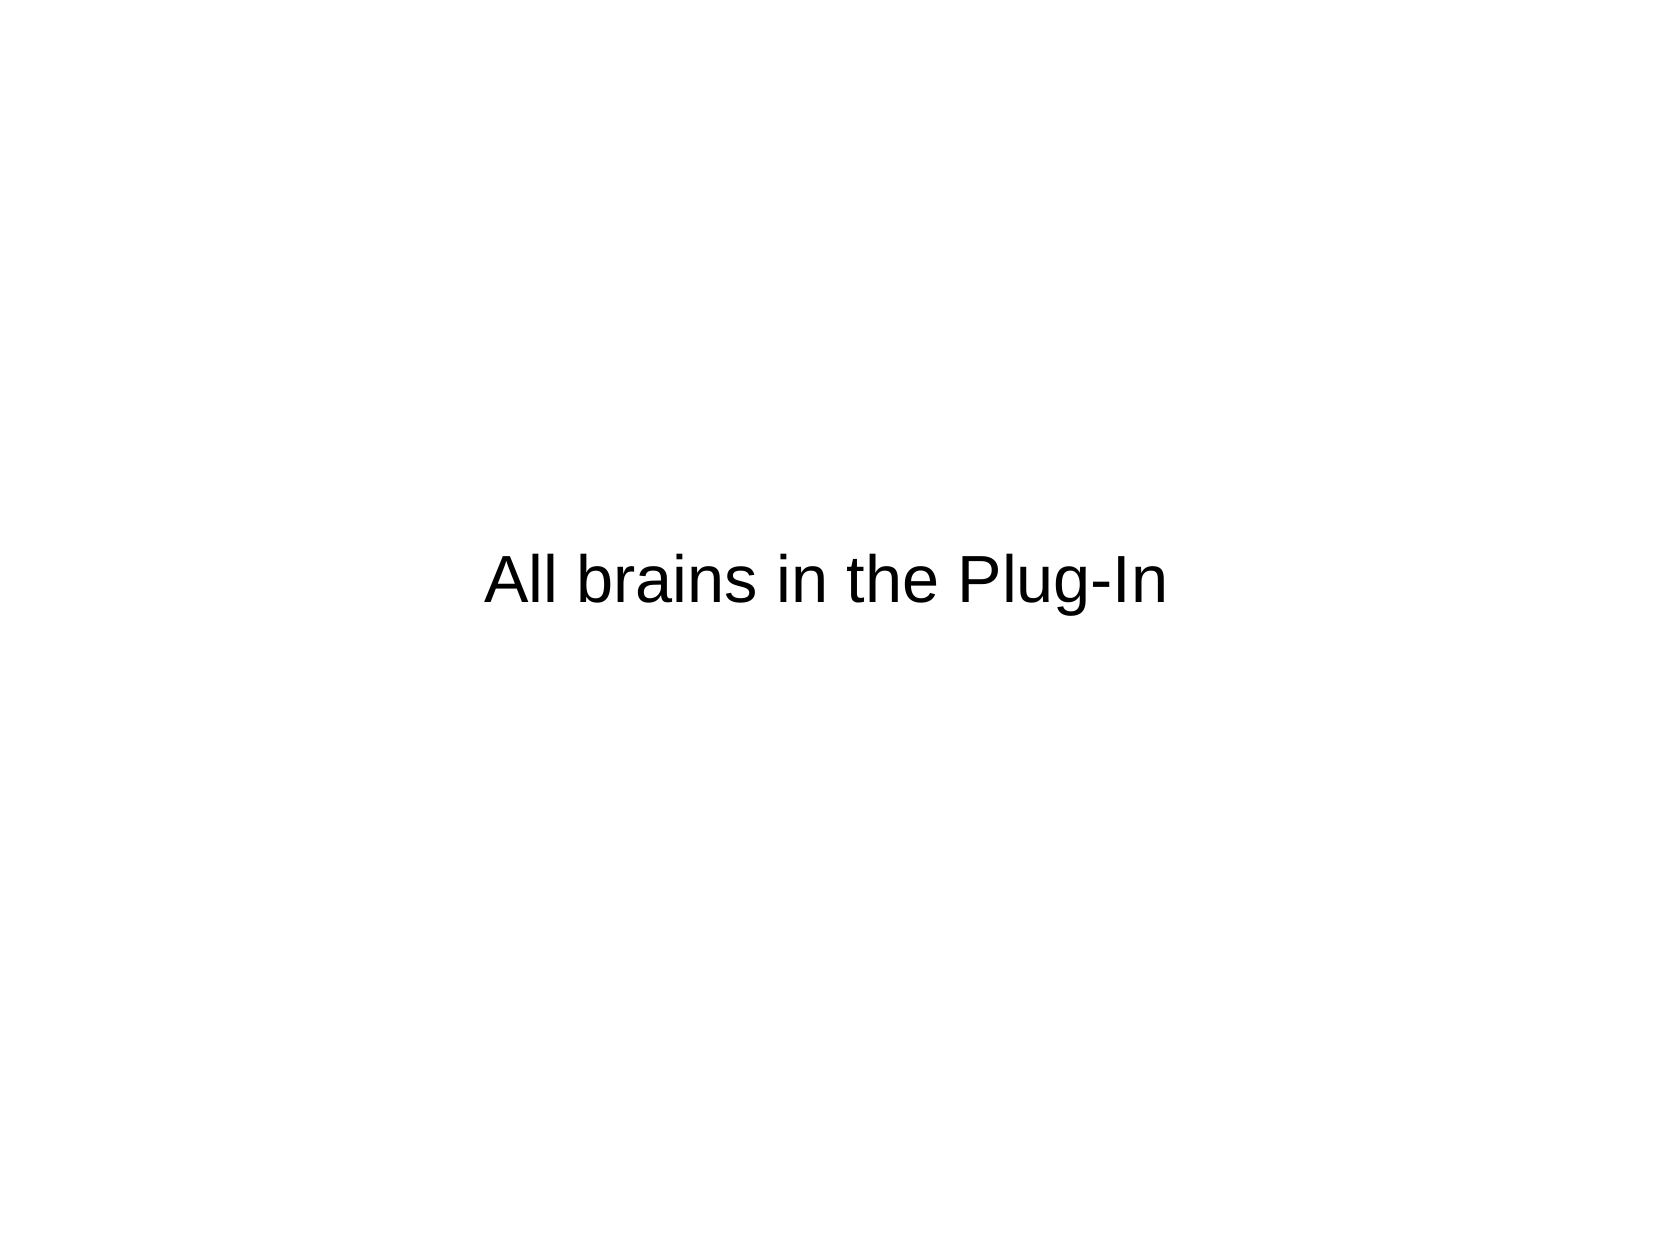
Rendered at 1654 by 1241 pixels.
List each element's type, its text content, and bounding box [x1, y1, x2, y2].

subtitle All brains in the Plug-In [82, 49, 1571, 1109]
